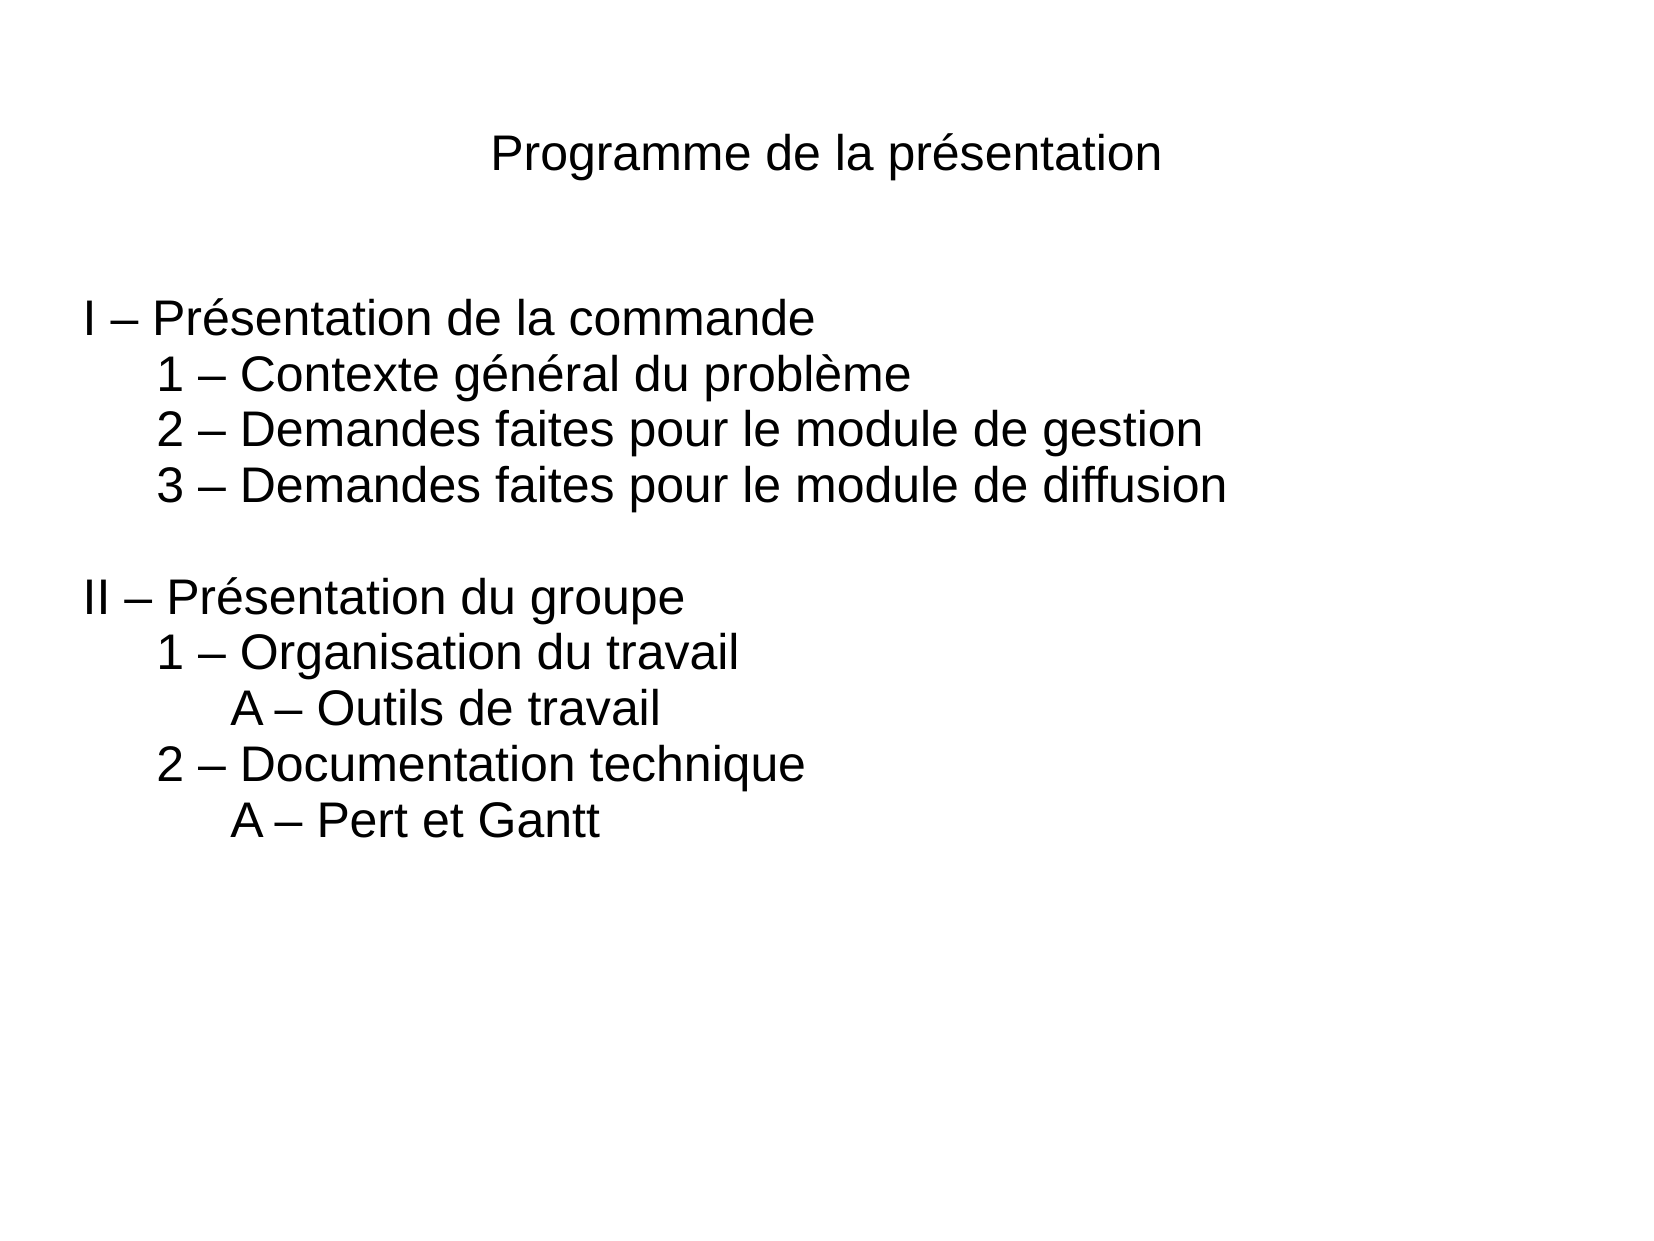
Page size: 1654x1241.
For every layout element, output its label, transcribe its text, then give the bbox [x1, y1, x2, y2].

title Programme de la présentation [82, 49, 1571, 257]
subtitle I – Présentation de la commande 1 – Contexte général du problème 2 – Demandes faites pour le module de gestion 3 – Demandes faites pour le module de diffusion II – Présentation du groupe 1 – Organisation du travail A – Outils de travail 2 – Documentation technique A – Pert et Gantt [82, 290, 1571, 1109]
